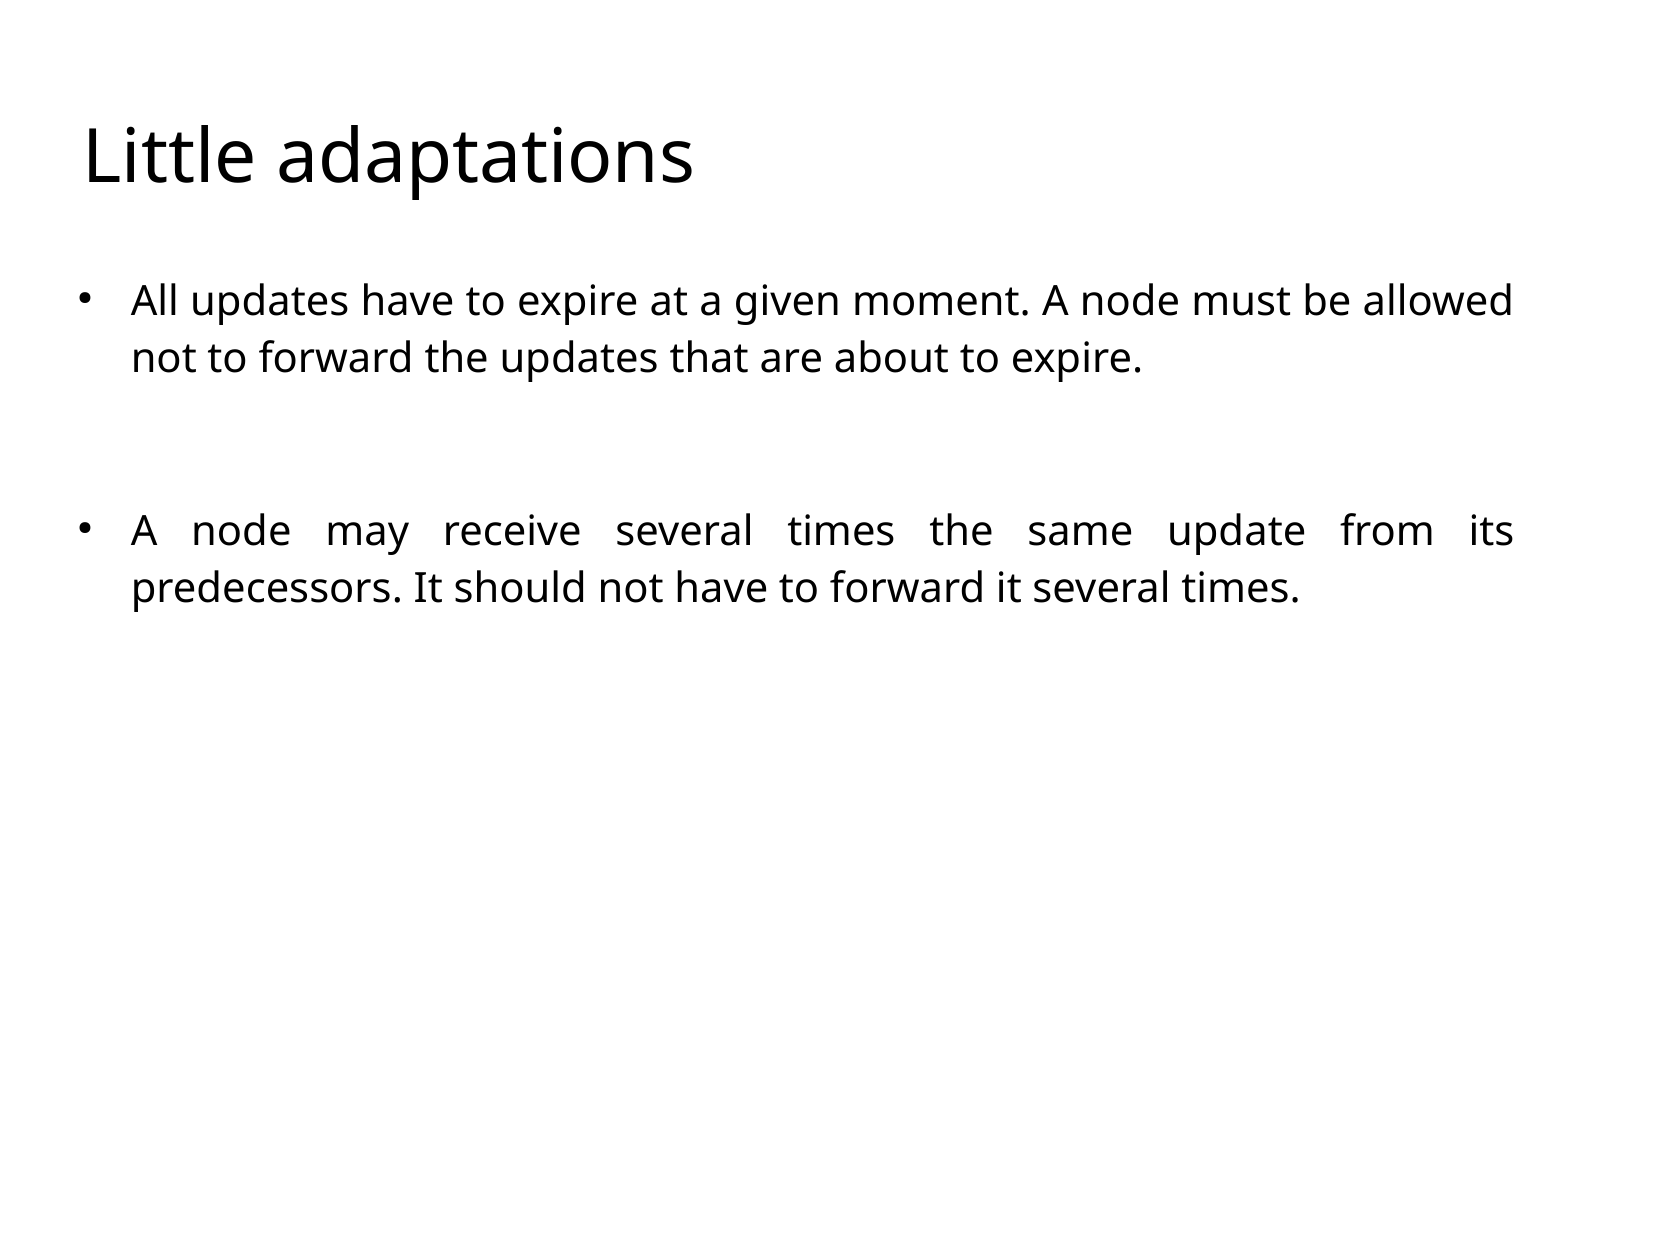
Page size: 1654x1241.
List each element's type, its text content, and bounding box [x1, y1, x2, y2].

title Little adaptations [82, 49, 1571, 257]
list All updates have to expire at a given moment. A node must be allowed not to forward the updates that are about to expire. A node may receive several times the same update from its predecessors. It should not have to forward it several times. [59, 270, 1516, 1176]
